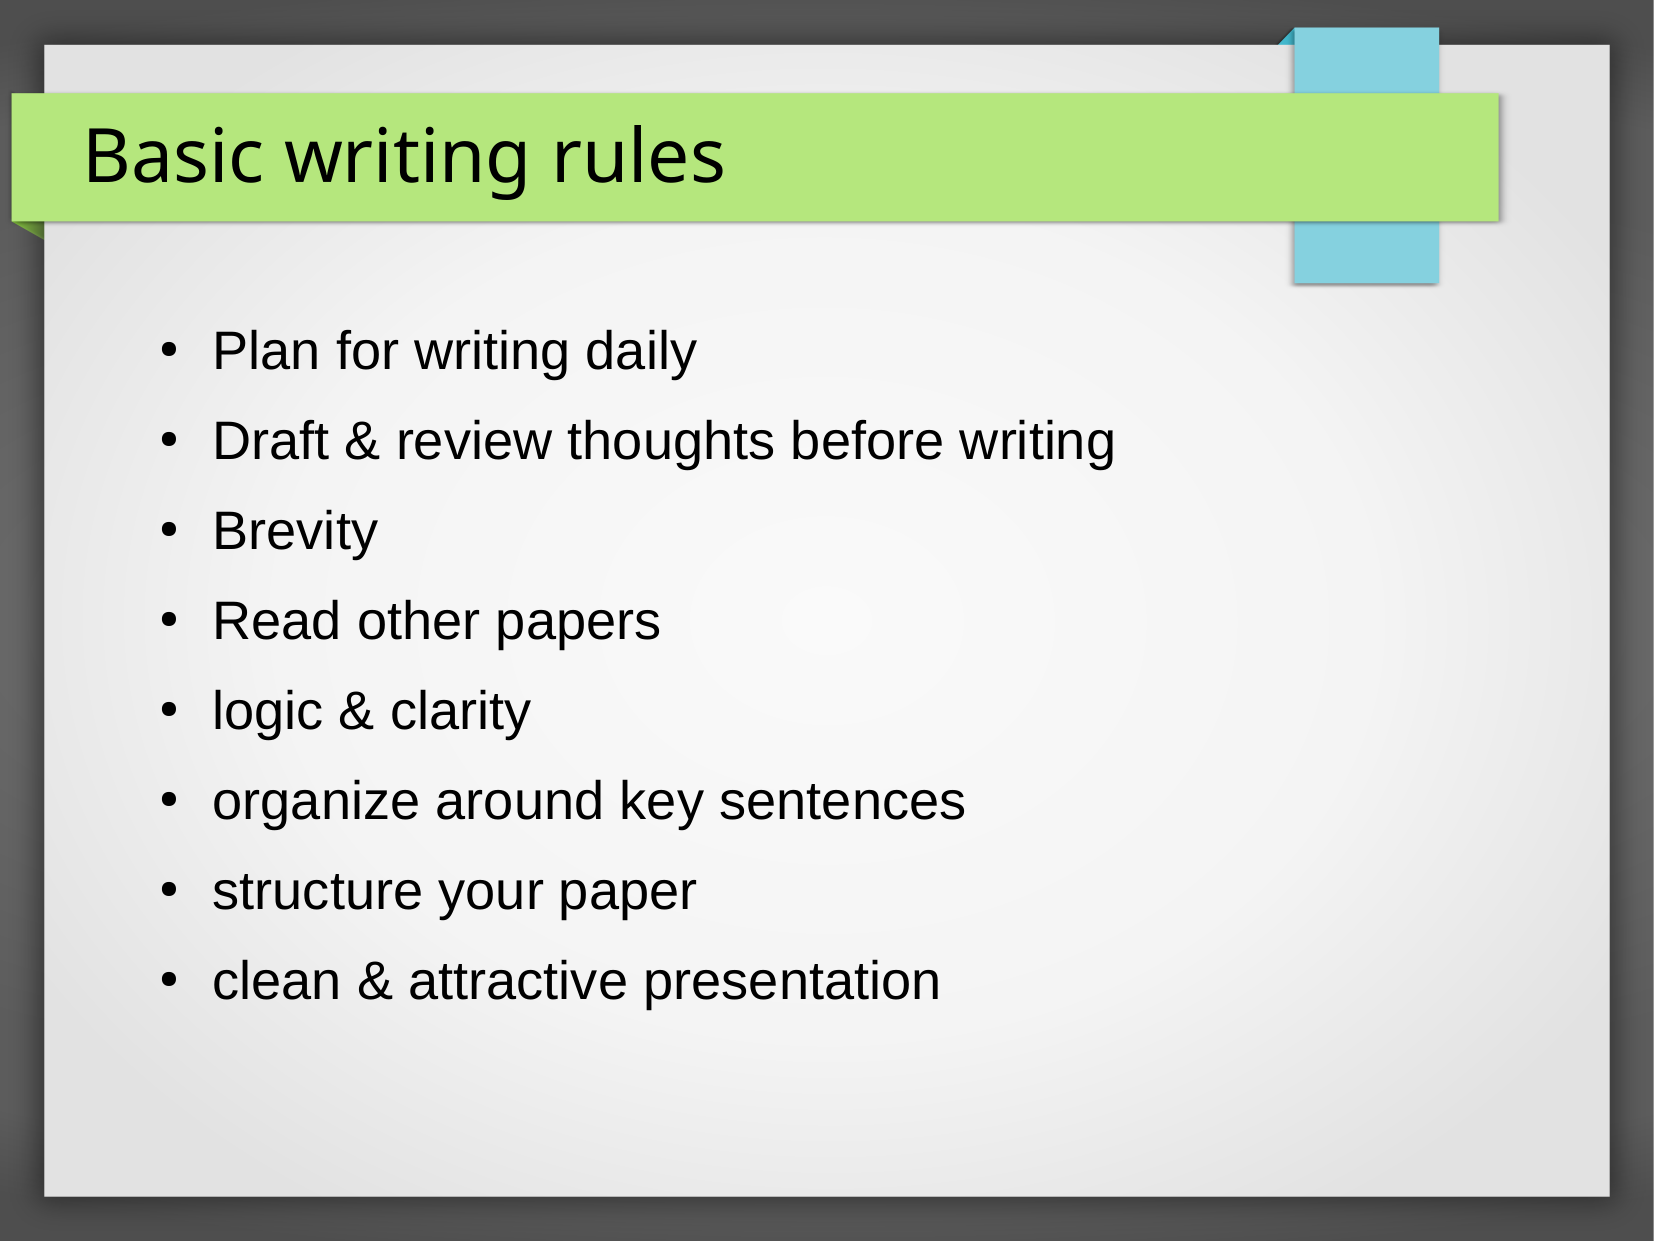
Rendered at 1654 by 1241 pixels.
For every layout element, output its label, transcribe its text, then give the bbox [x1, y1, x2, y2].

picture [0, 0, 1654, 1241]
title Basic writing rules [82, 94, 1264, 213]
list Plan for writing daily Draft & review thoughts before writing Brevity Read other papers logic & clarity organize around key sentences structure your paper clean & attractive presentation [141, 320, 1630, 1040]
